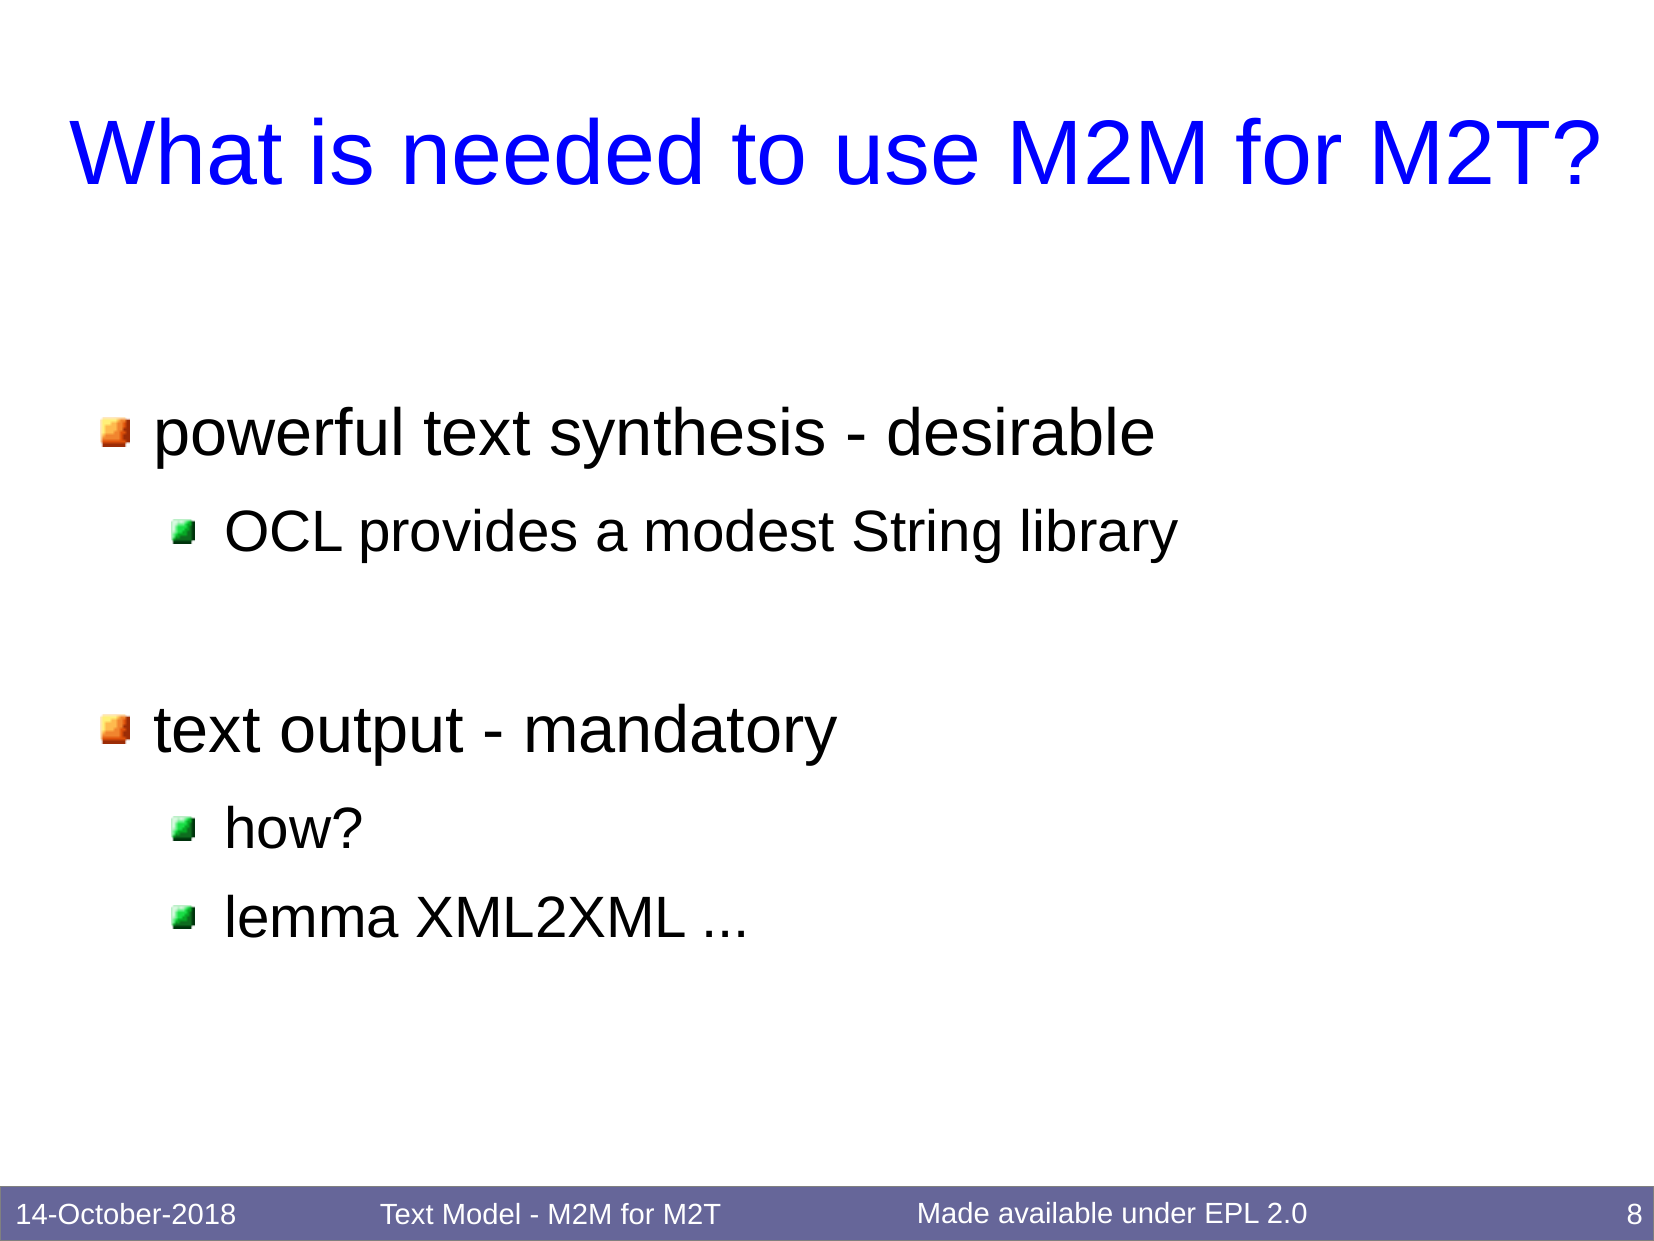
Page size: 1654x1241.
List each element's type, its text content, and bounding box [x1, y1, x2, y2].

title What is needed to use M2M for M2T? [44, 49, 1629, 257]
list powerful text synthesis - desirable OCL provides a modest String library text output - mandatory how? lemma XML2XML ... [82, 290, 1571, 1049]
